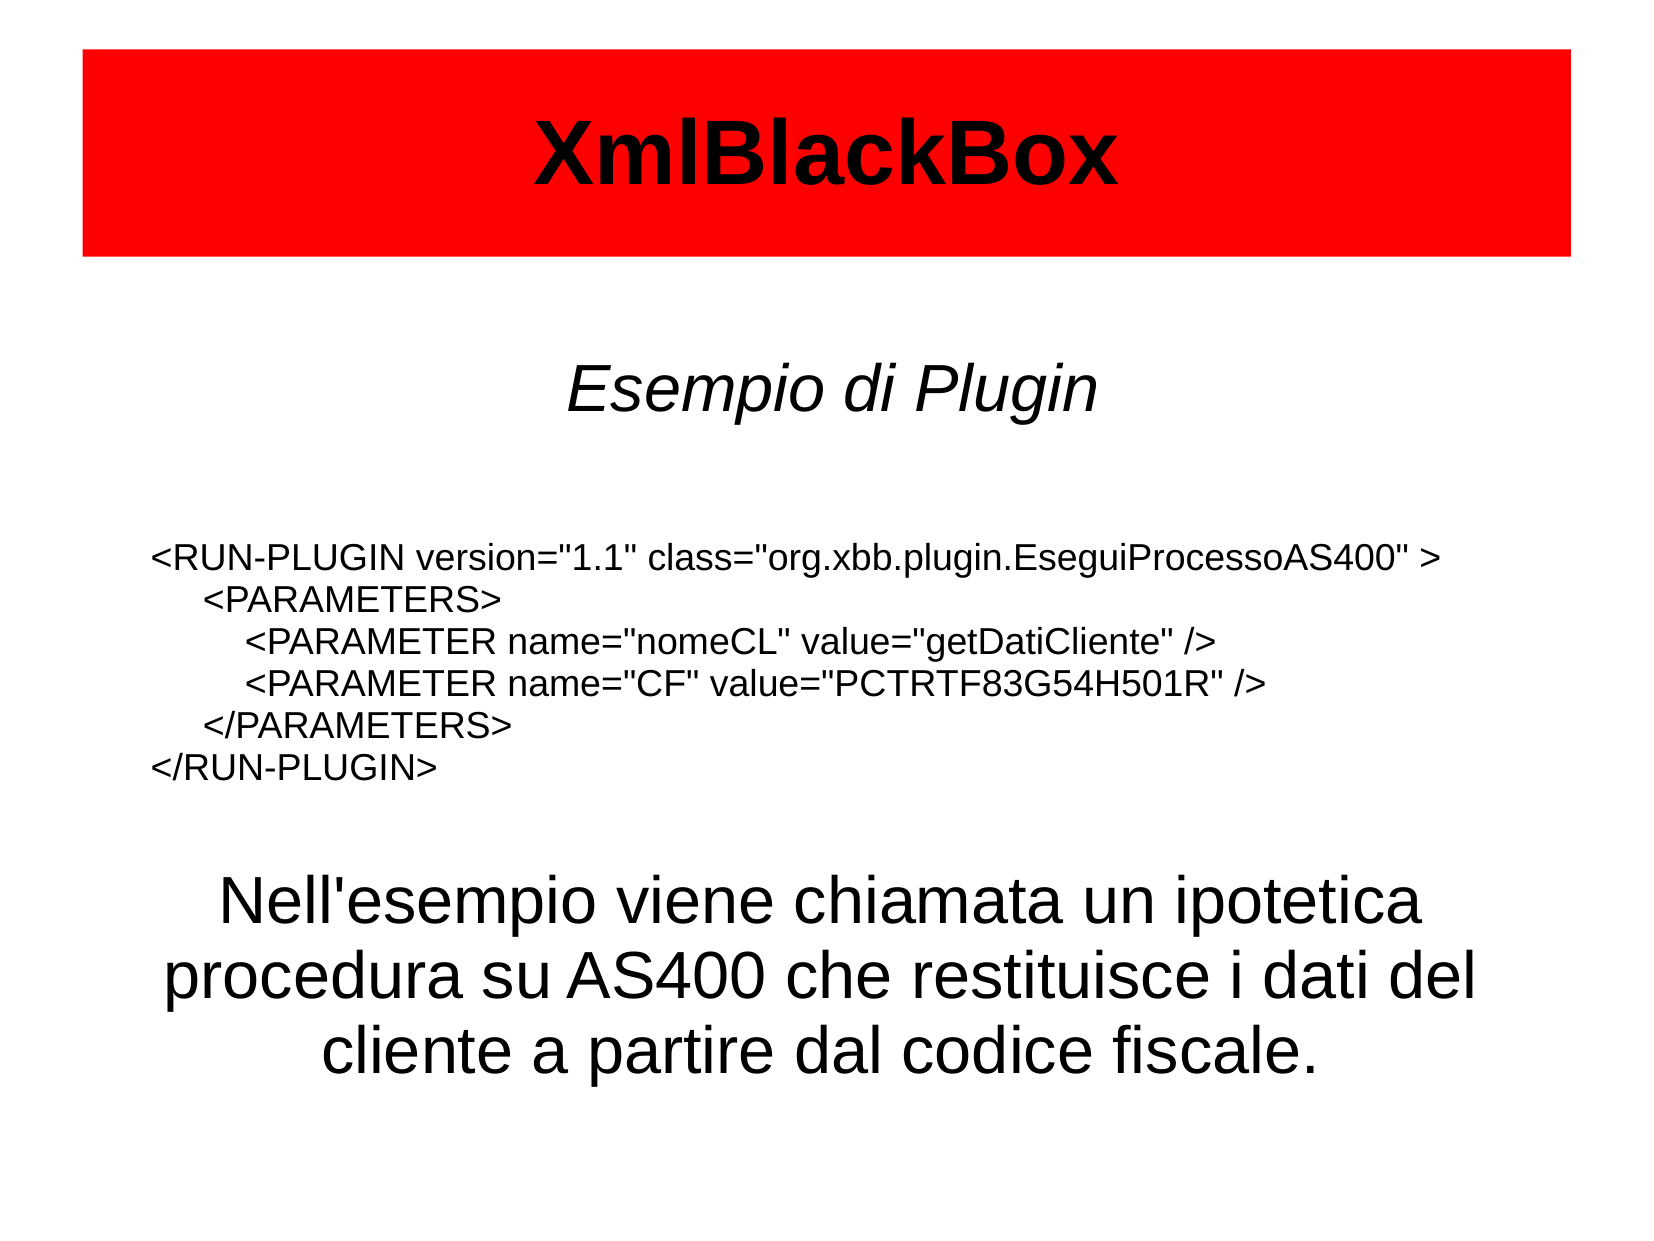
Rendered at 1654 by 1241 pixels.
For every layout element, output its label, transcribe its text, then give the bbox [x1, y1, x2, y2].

subtitle <RUN-PLUGIN version="1.1" class="org.xbb.plugin.EseguiProcessoAS400" > <PARAMETERS> <PARAMETER name="nomeCL" value="getDatiCliente" /> <PARAMETER name="CF" value="PCTRTF83G54H501R" /> </PARAMETERS> </RUN-PLUGIN> Nell'esempio viene chiamata un ipotetica procedura su AS400 che restituisce i dati del cliente a partire dal codice fiscale. [76, 472, 1565, 1152]
text_box Esempio di Plugin [88, 295, 1577, 482]
title XmlBlackBox [82, 49, 1571, 257]
